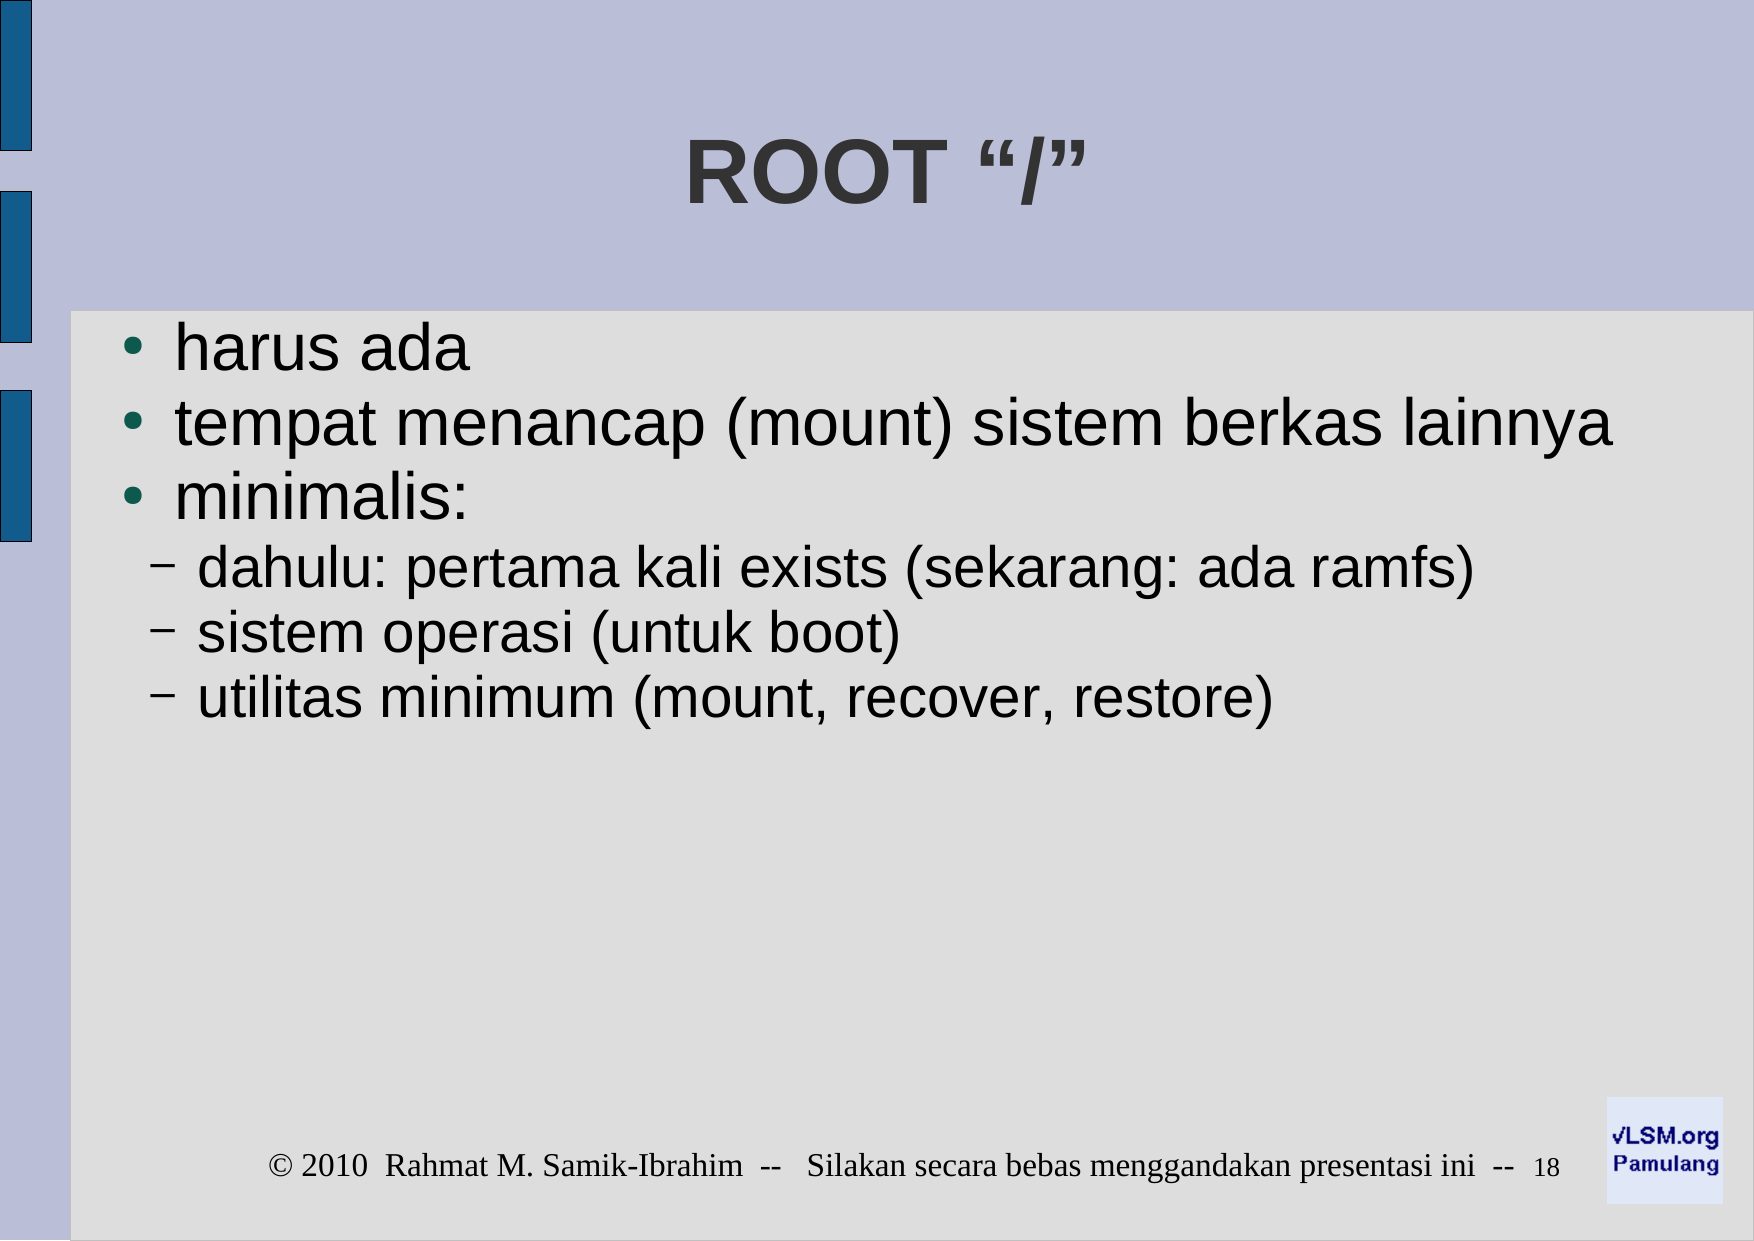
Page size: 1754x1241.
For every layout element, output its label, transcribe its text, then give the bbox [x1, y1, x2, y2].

picture [1607, 1097, 1723, 1204]
title ROOT “/” [77, 99, 1700, 244]
list harus ada tempat menancap (mount) sistem berkas lainnya minimalis: dahulu: pertama kali exists (sekarang: ada ramfs) sistem operasi (untuk boot) utilitas minimum (mount, recover, restore) [103, 310, 1674, 1102]
